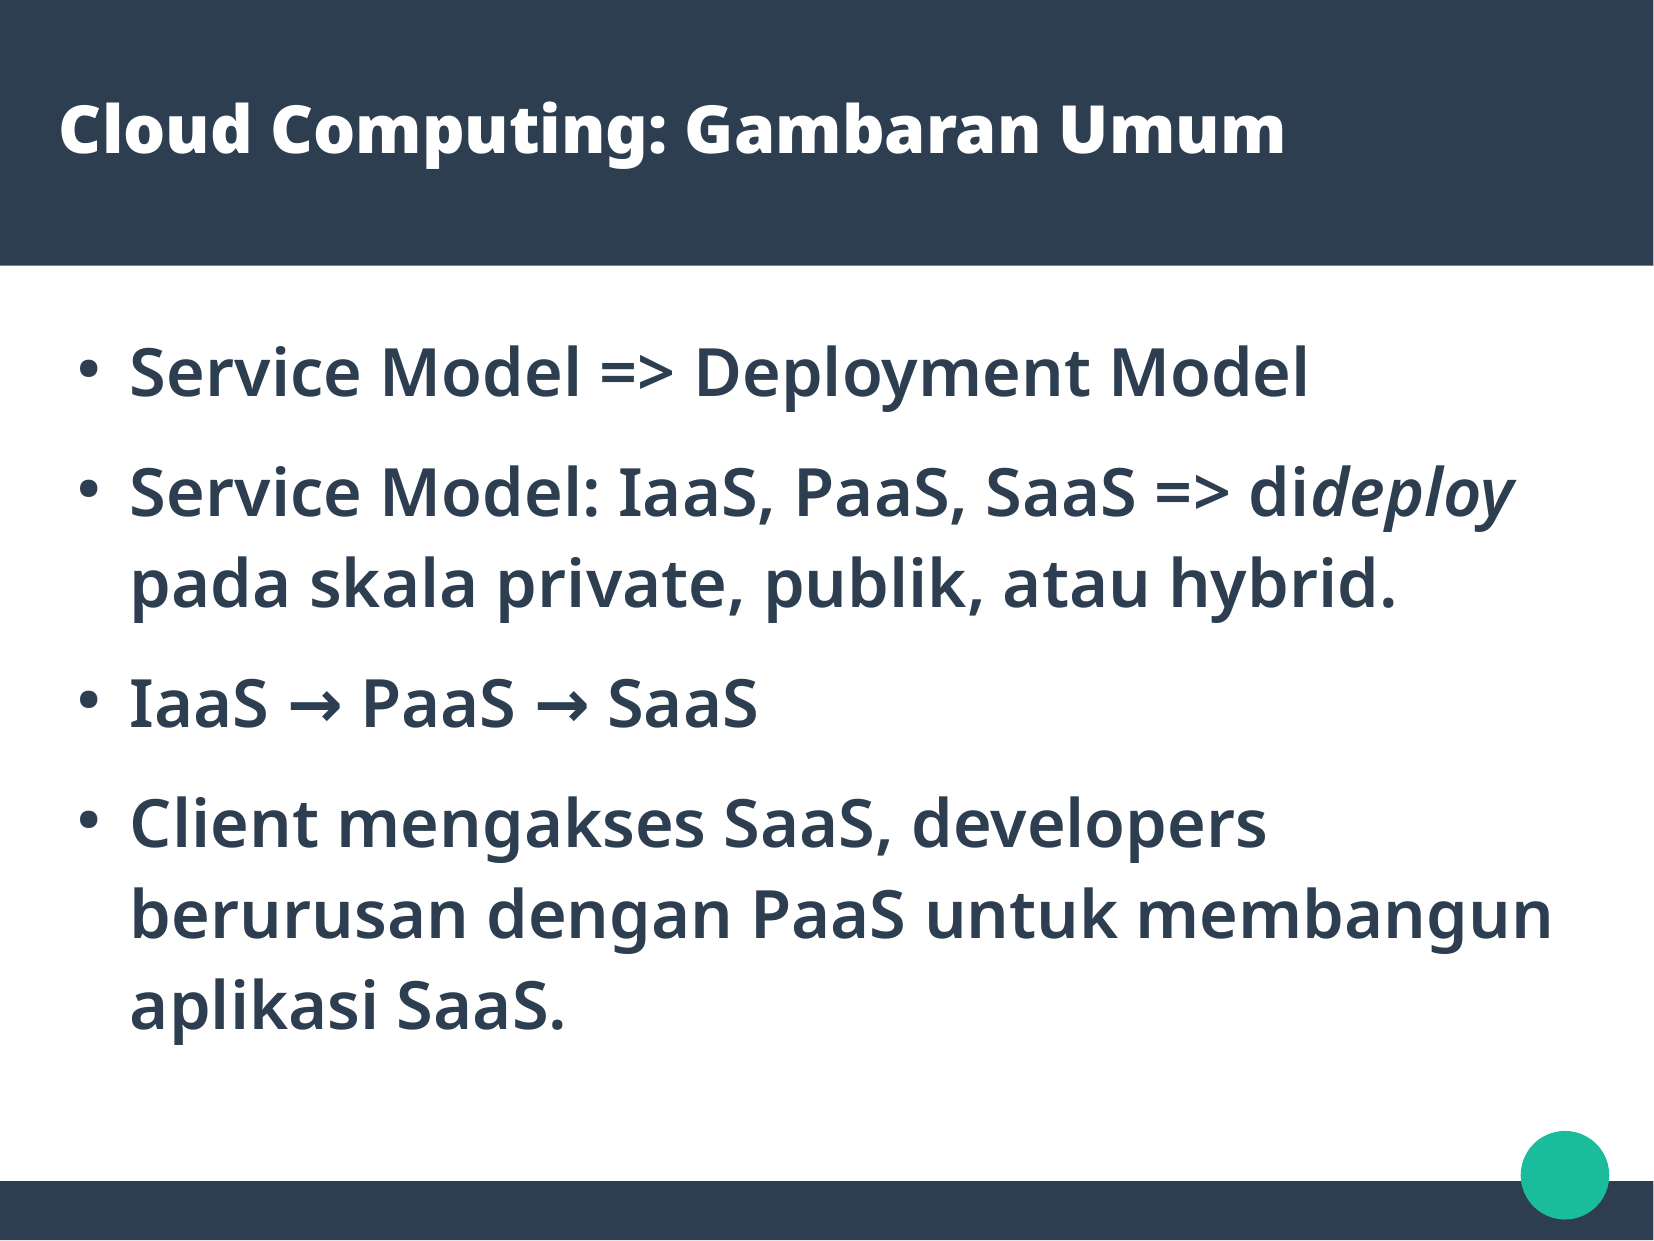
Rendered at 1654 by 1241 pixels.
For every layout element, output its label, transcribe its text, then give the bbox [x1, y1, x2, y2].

list Service Model => Deployment Model Service Model: IaaS, PaaS, SaaS => dideploy pada skala private, publik, atau hybrid. IaaS → PaaS → SaaS Client mengakses SaaS, developers berurusan dengan PaaS untuk membangun aplikasi SaaS. [59, 324, 1595, 1152]
title Cloud Computing: Gambaran Umum [59, 49, 1595, 207]
